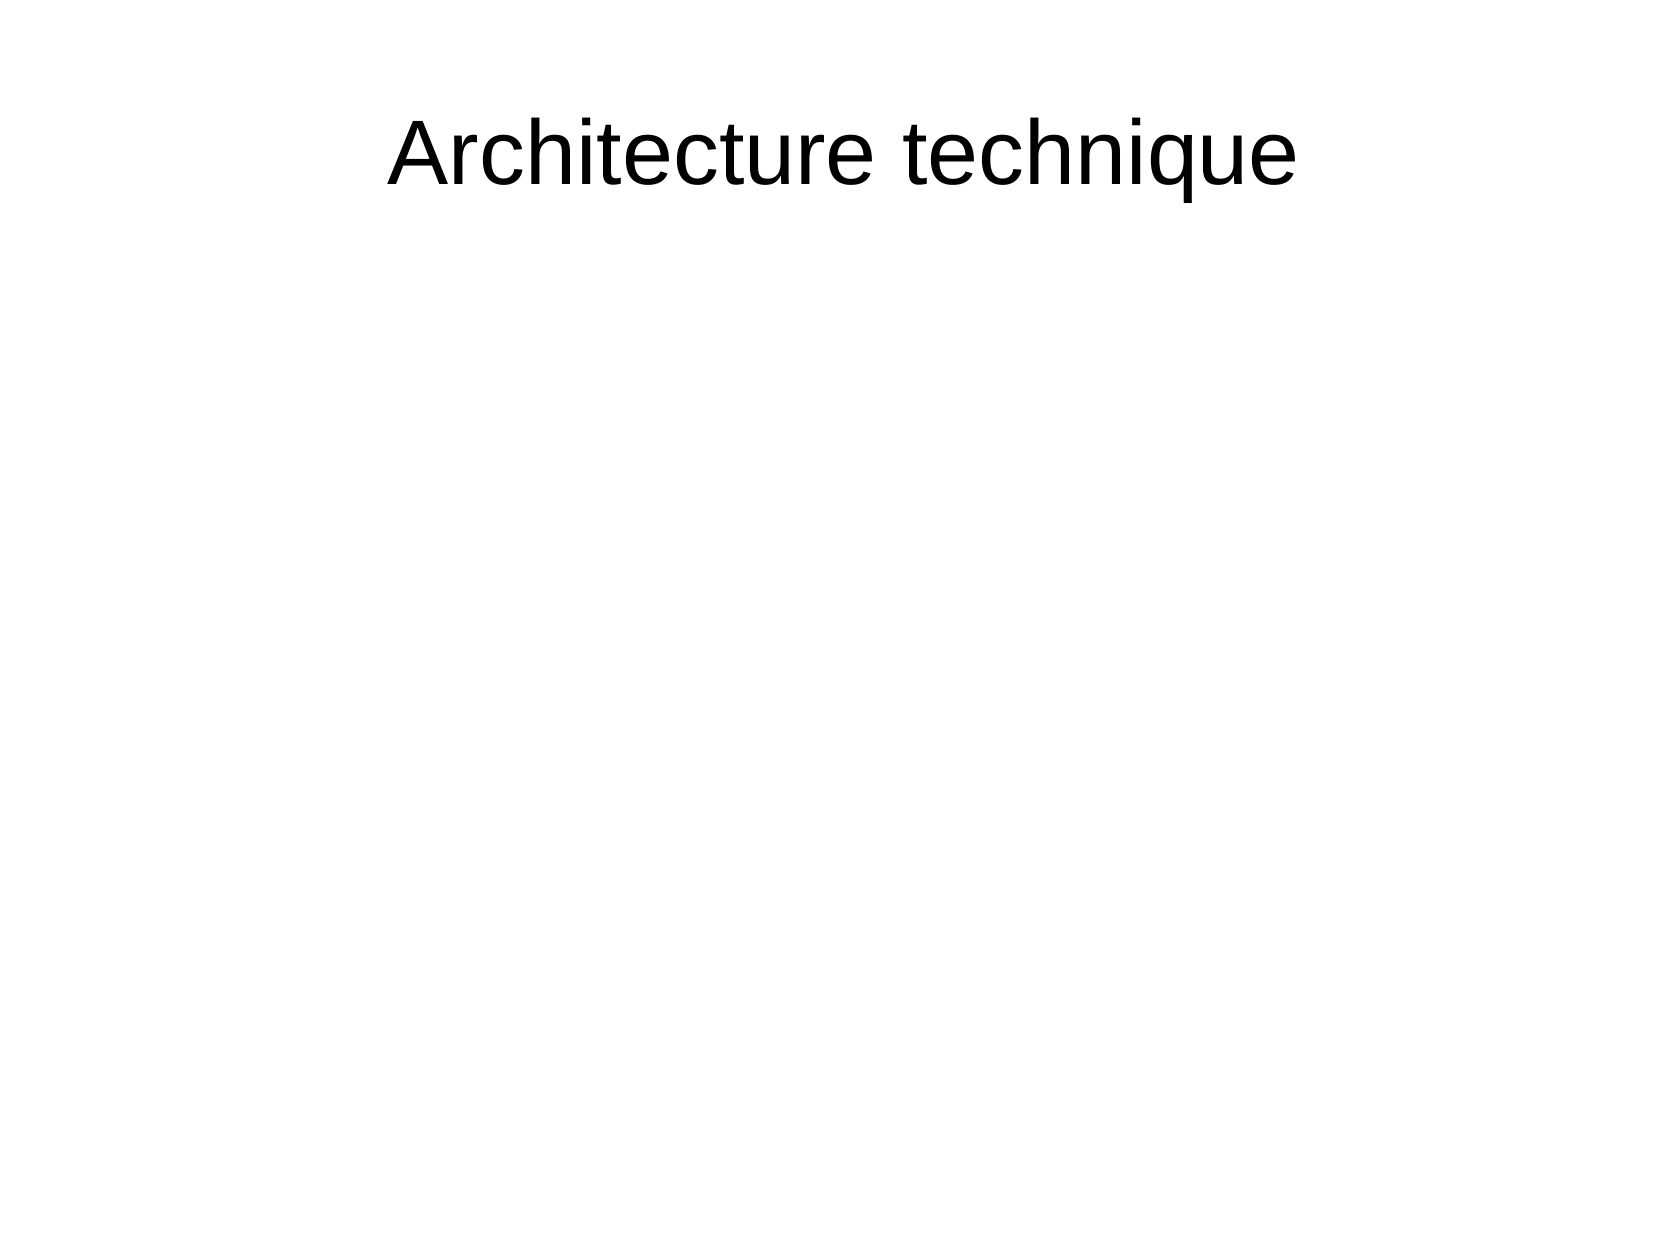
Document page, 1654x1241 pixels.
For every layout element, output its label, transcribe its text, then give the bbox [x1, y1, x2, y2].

title Architecture technique [82, 49, 1571, 257]
